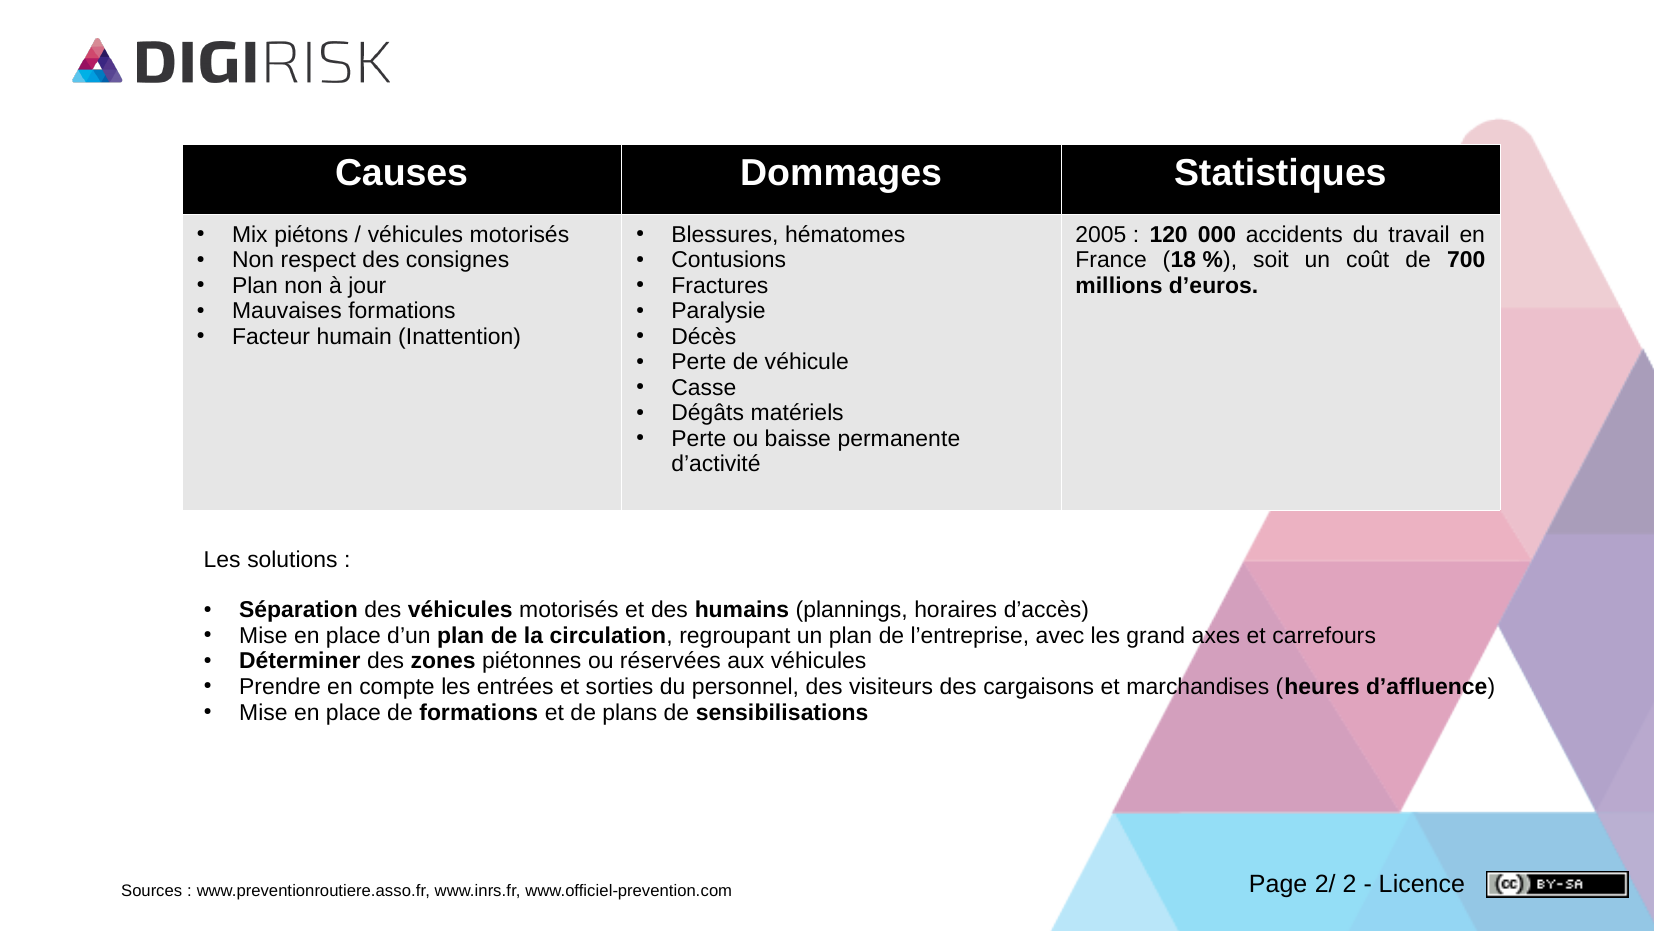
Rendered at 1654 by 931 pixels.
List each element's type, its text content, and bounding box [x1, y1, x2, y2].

picture [1486, 871, 1629, 898]
text_box Sources : www.preventionroutiere.asso.fr, www.inrs.fr, www.officiel-prevention.com [106, 874, 827, 908]
table_header Causes [183, 145, 621, 214]
table_cell Blessures, hématomes Contusions Fractures Paralysie Décès Perte de véhicule Casse Dégâts matériels Perte ou baisse permanente d’activité [622, 215, 1061, 510]
text_box Les solutions : Séparation des véhicules motorisés et des humains (plannings, horaires d’accès) Mise en place d’un plan de la circulation, regroupant un plan de l’entreprise, avec les grand axes et carrefours Déterminer des zones piétonnes ou réservées aux véhicules Prendre en compte les entrées et sorties du personnel, des visiteurs des cargaisons et marchandises (heures d’affluence) Mise en place de formations et de plans de sensibilisations [188, 538, 1512, 758]
table_header Statistiques [1062, 145, 1500, 214]
table_cell 2005 : 120 000 accidents du travail en France (18 %), soit un coût de 700 millions d’euros. [1062, 215, 1500, 510]
table_cell Mix piétons / véhicules motorisés Non respect des consignes Plan non à jour Mauvaises formations Facteur humain (Inattention) [183, 215, 621, 510]
table_header Dommages [622, 145, 1061, 214]
picture [70, 35, 390, 83]
